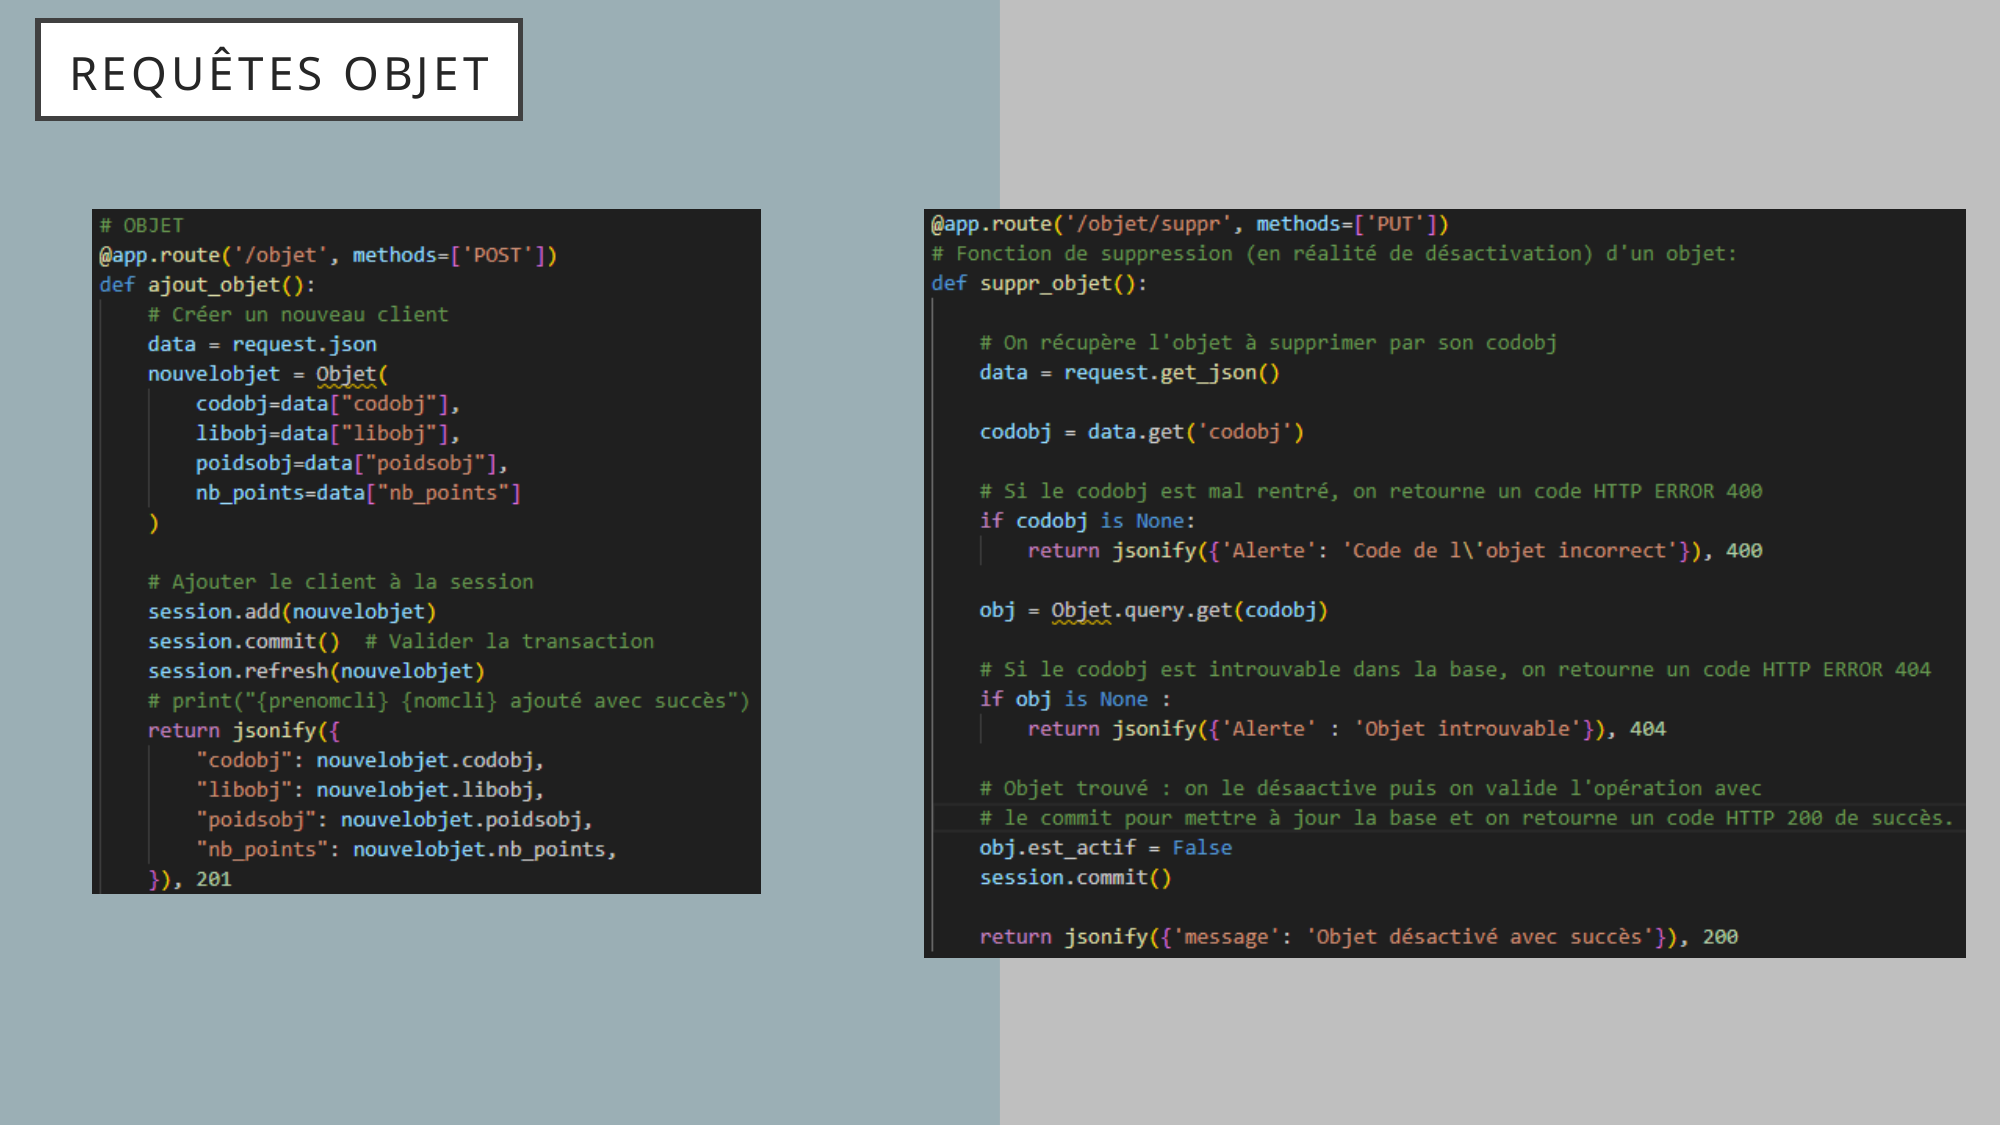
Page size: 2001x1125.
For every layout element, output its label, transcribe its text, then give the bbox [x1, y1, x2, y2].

title Requêtes Objet [38, 20, 521, 119]
picture [92, 209, 761, 894]
picture [924, 0, 2000, 1125]
